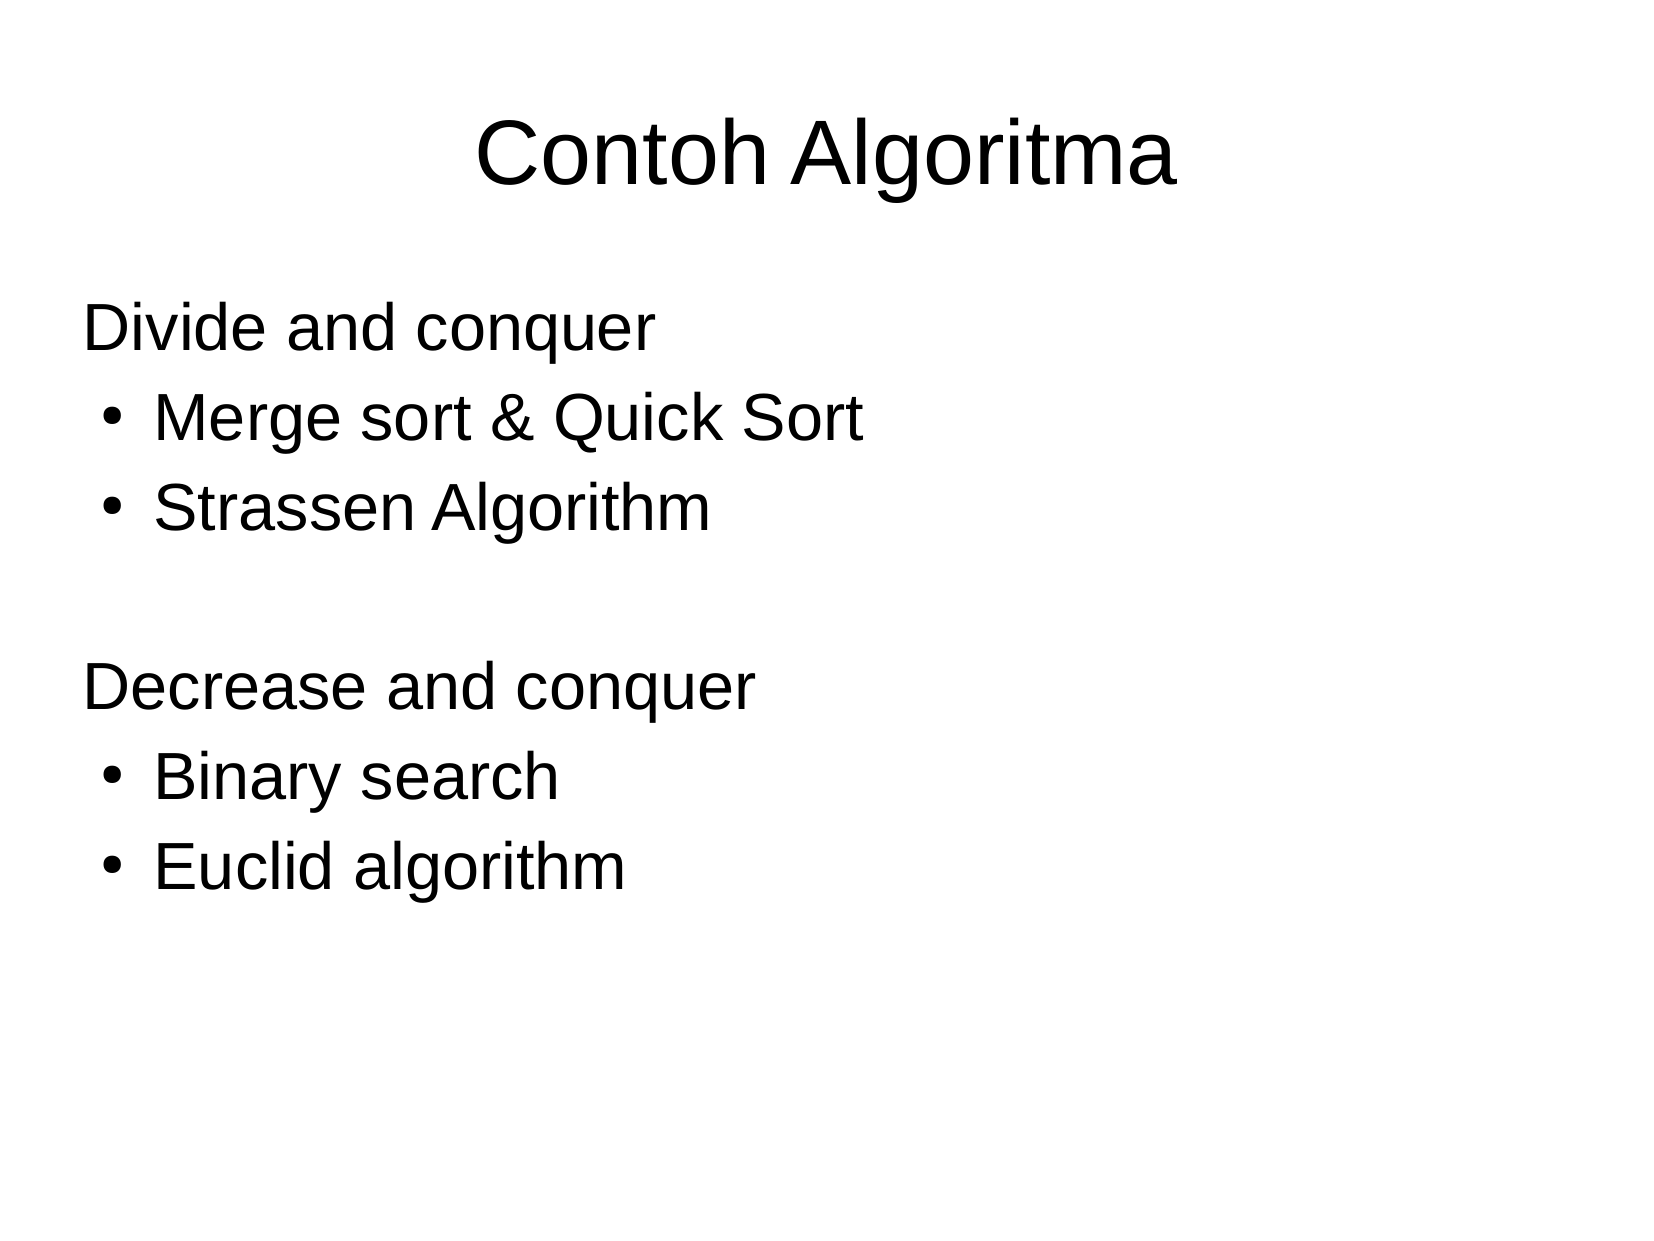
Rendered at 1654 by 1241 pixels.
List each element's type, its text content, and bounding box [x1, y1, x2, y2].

title Contoh Algoritma [82, 49, 1571, 257]
list Divide and conquer Merge sort & Quick Sort Strassen Algorithm Decrease and conquer Binary search Euclid algorithm [82, 290, 1571, 1010]
